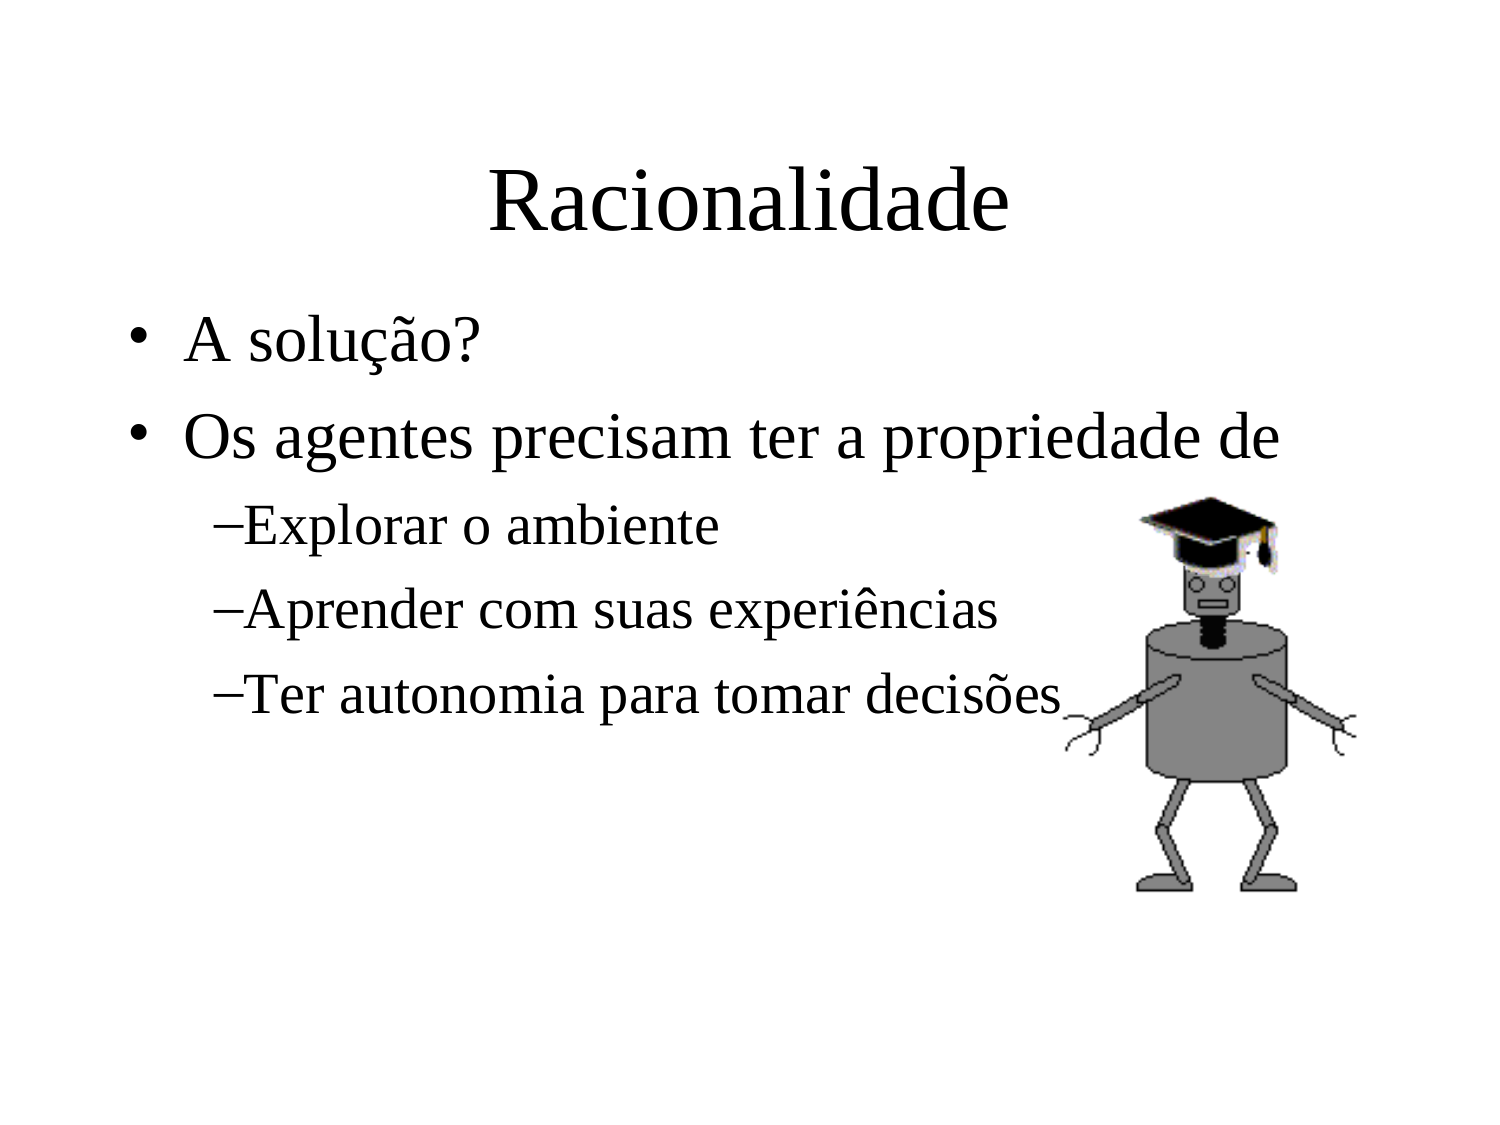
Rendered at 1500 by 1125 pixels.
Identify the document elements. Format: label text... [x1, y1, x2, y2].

picture [1059, 473, 1371, 899]
title Racionalidade [112, 99, 1388, 287]
list A solução? Os agentes precisam ter a propriedade de Explorar o ambiente Aprender com suas experiências Ter autonomia para tomar decisões [112, 287, 1388, 999]
